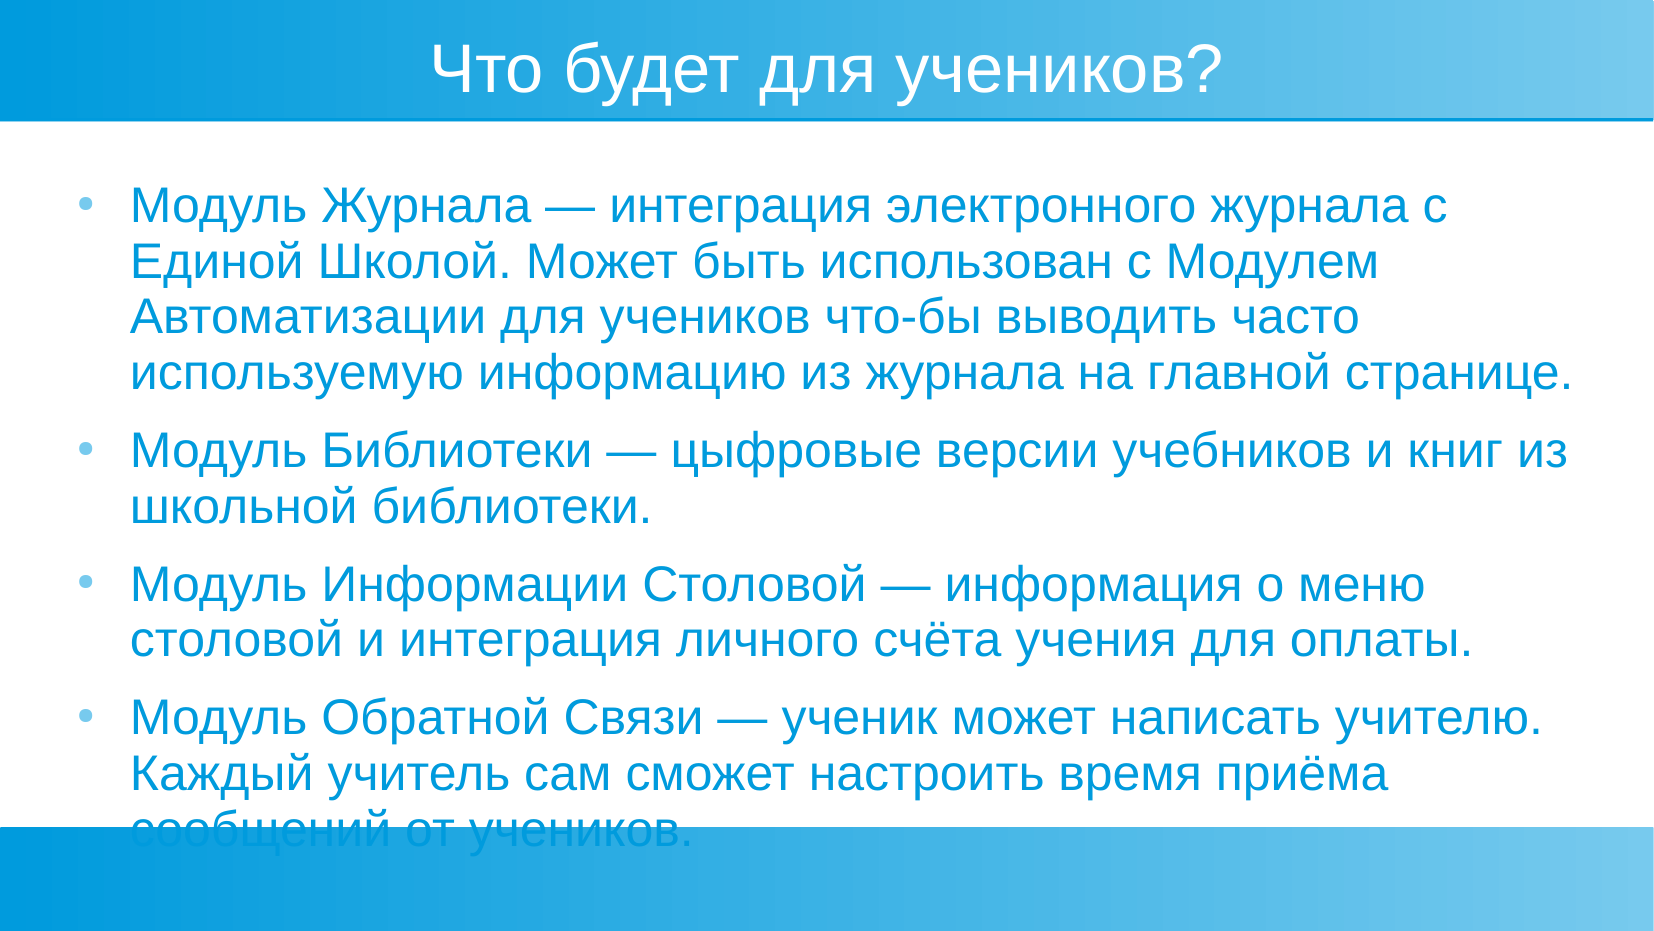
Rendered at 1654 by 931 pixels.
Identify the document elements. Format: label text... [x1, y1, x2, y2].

title Что будет для учеников? [59, 29, 1595, 108]
list Модуль Журнала — интеграция электронного журнала с Единой Школой. Может быть использован с Модулем Автоматизации для учеников что-бы выводить часто используемую информацию из журнала на главной странице. Модуль Библиотеки — цыфровые версии учебников и книг из школьной библиотеки. Модуль Информации Столовой — информация о меню столовой и интеграция личного счёта учения для оплаты. Модуль Обратной Связи — ученик может написать учителю. Каждый учитель сам сможет настроить время приёма сообщений от учеников. [59, 177, 1595, 768]
